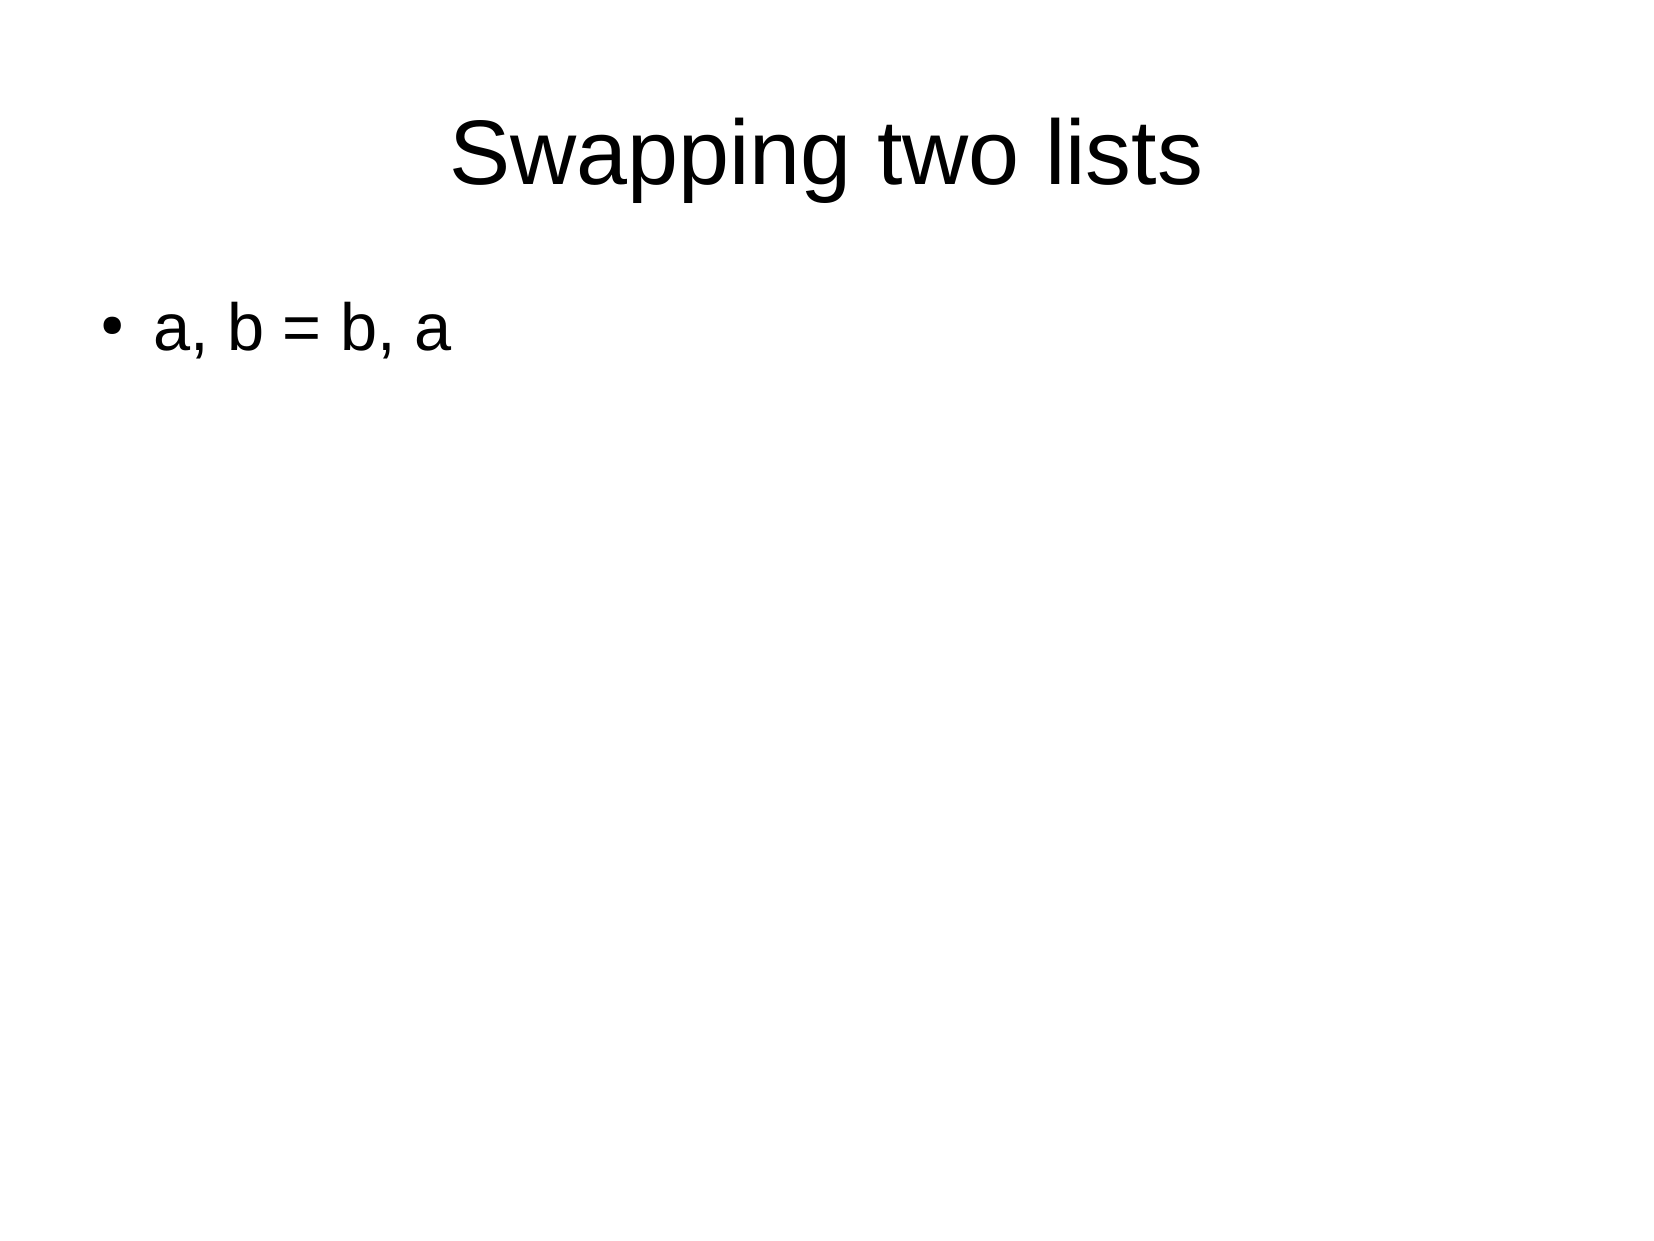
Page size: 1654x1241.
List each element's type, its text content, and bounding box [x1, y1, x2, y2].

list a, b = b, a [82, 290, 1571, 1010]
title Swapping two lists [82, 49, 1571, 257]
